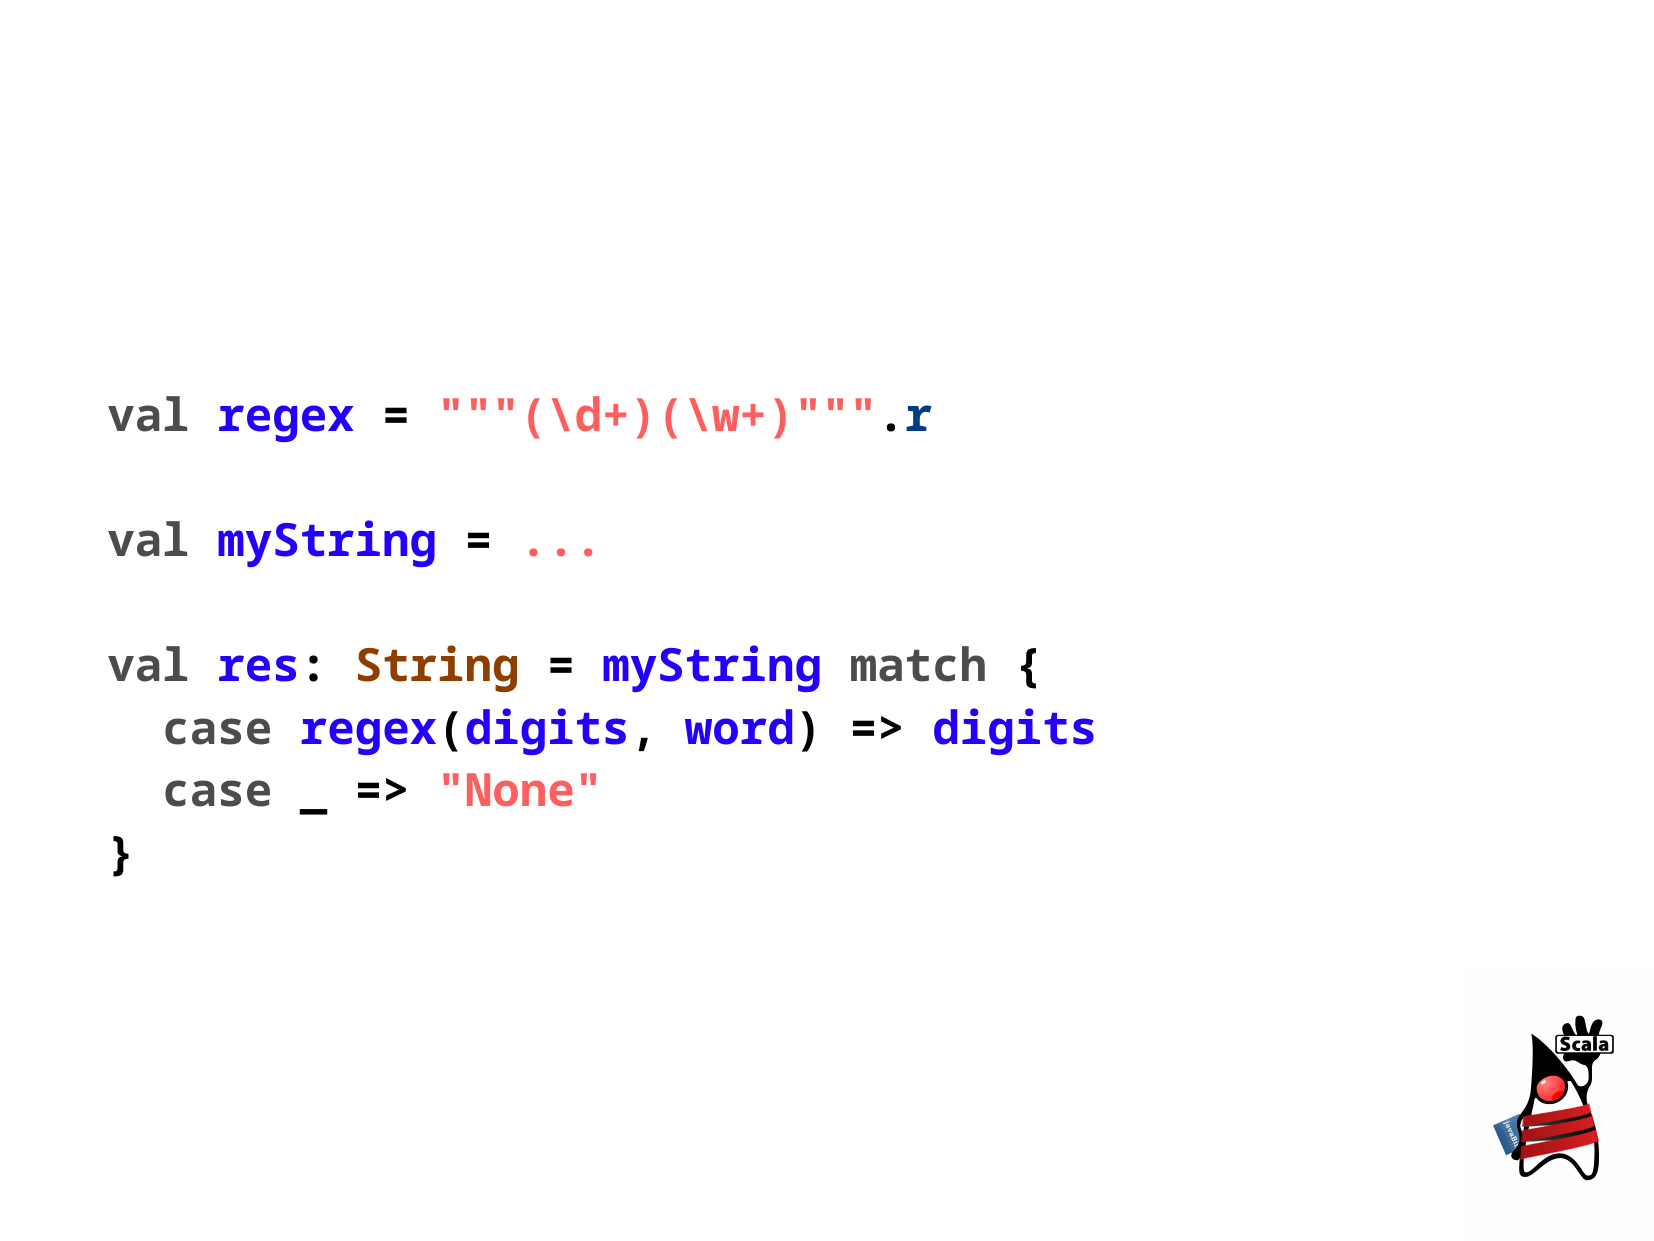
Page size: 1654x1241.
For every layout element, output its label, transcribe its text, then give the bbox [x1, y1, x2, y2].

text_box val regex = """(\d+)(\w+)""".r val myString = ... val res: String = myString match { case regex(digits, word) => digits case _ => "None" } [37, 375, 1613, 817]
picture [1462, 969, 1654, 1241]
